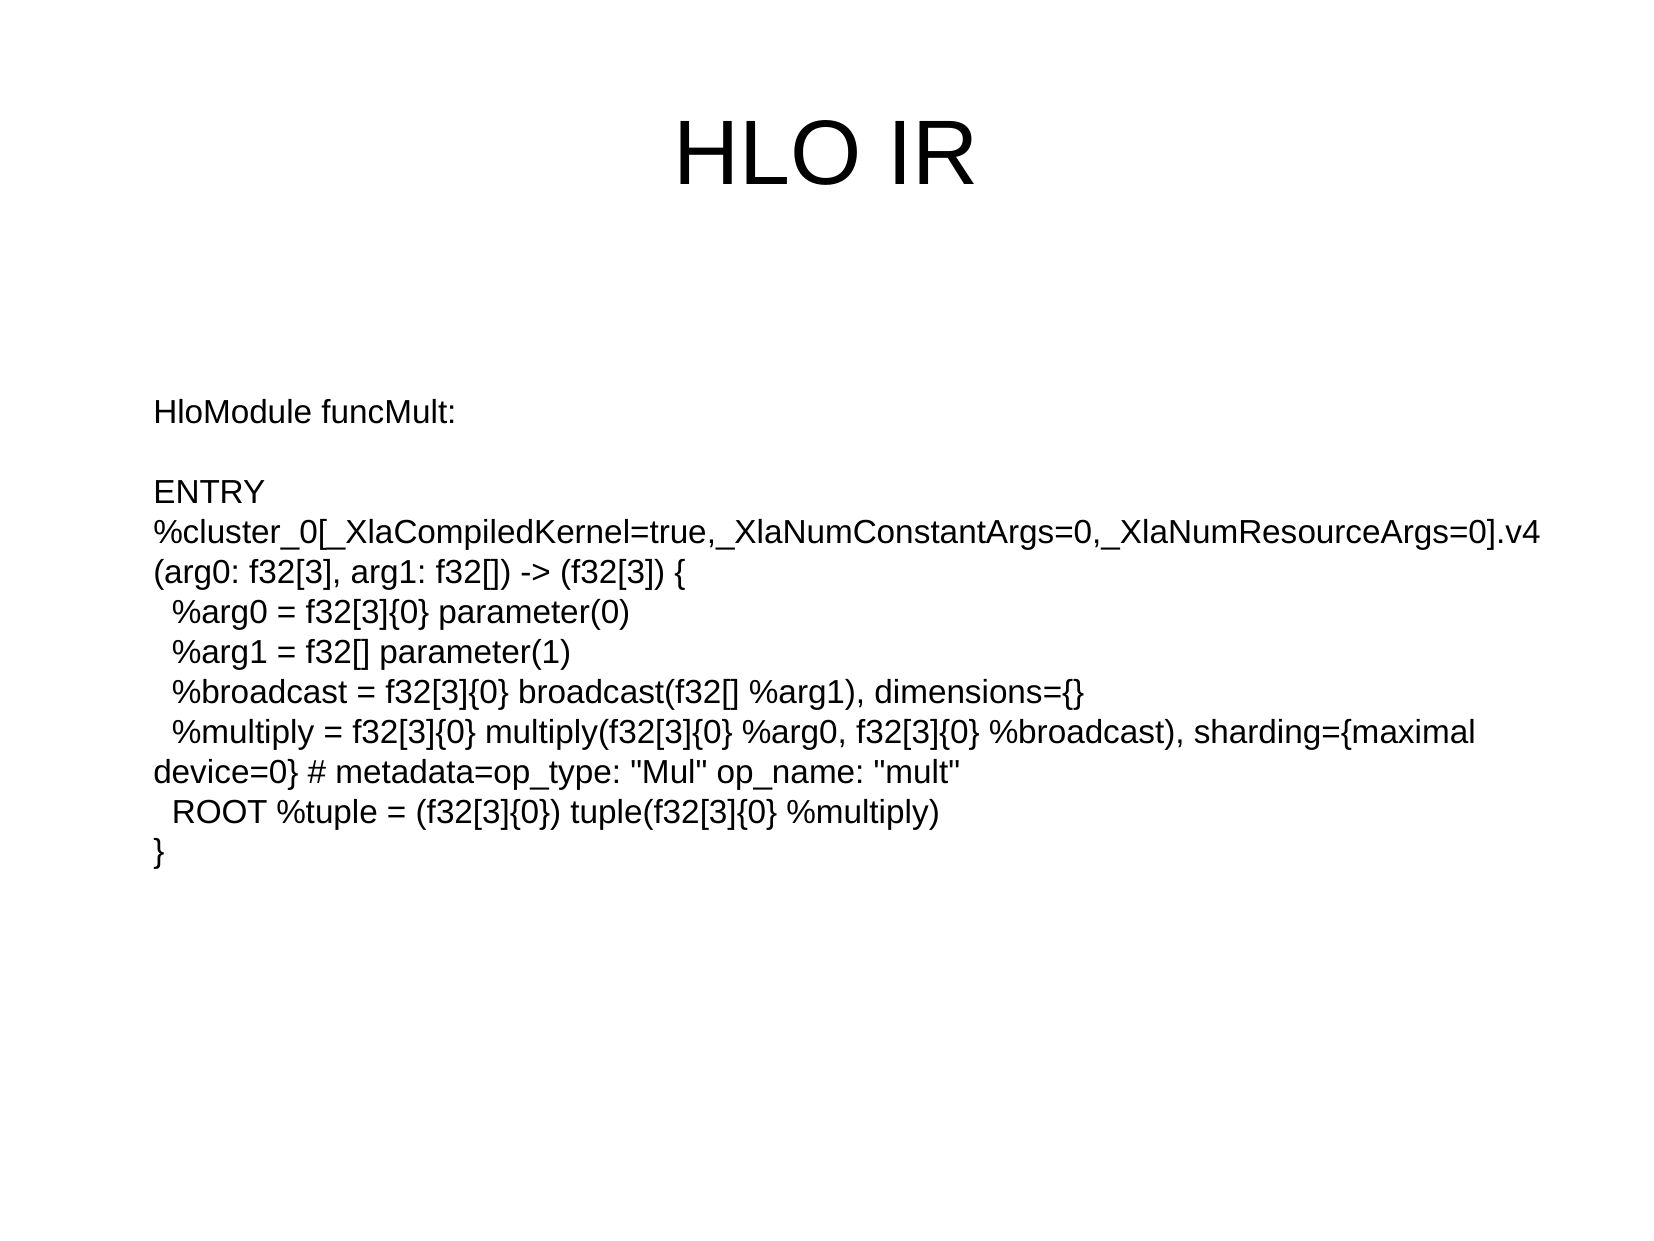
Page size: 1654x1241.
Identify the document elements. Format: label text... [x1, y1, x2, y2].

text_box HloModule funcMult: ENTRY %cluster_0[_XlaCompiledKernel=true,_XlaNumConstantArgs=0,_XlaNumResourceArgs=0].v4 (arg0: f32[3], arg1: f32[]) -> (f32[3]) { %arg0 = f32[3]{0} parameter(0) %arg1 = f32[] parameter(1) %broadcast = f32[3]{0} broadcast(f32[] %arg1), dimensions={} %multiply = f32[3]{0} multiply(f32[3]{0} %arg0, f32[3]{0} %broadcast), sharding={maximal device=0} # metadata=op_type: "Mul" op_name: "mult" ROOT %tuple = (f32[3]{0}) tuple(f32[3]{0} %multiply) } [82, 390, 1571, 1110]
title HLO IR [82, 49, 1571, 257]
